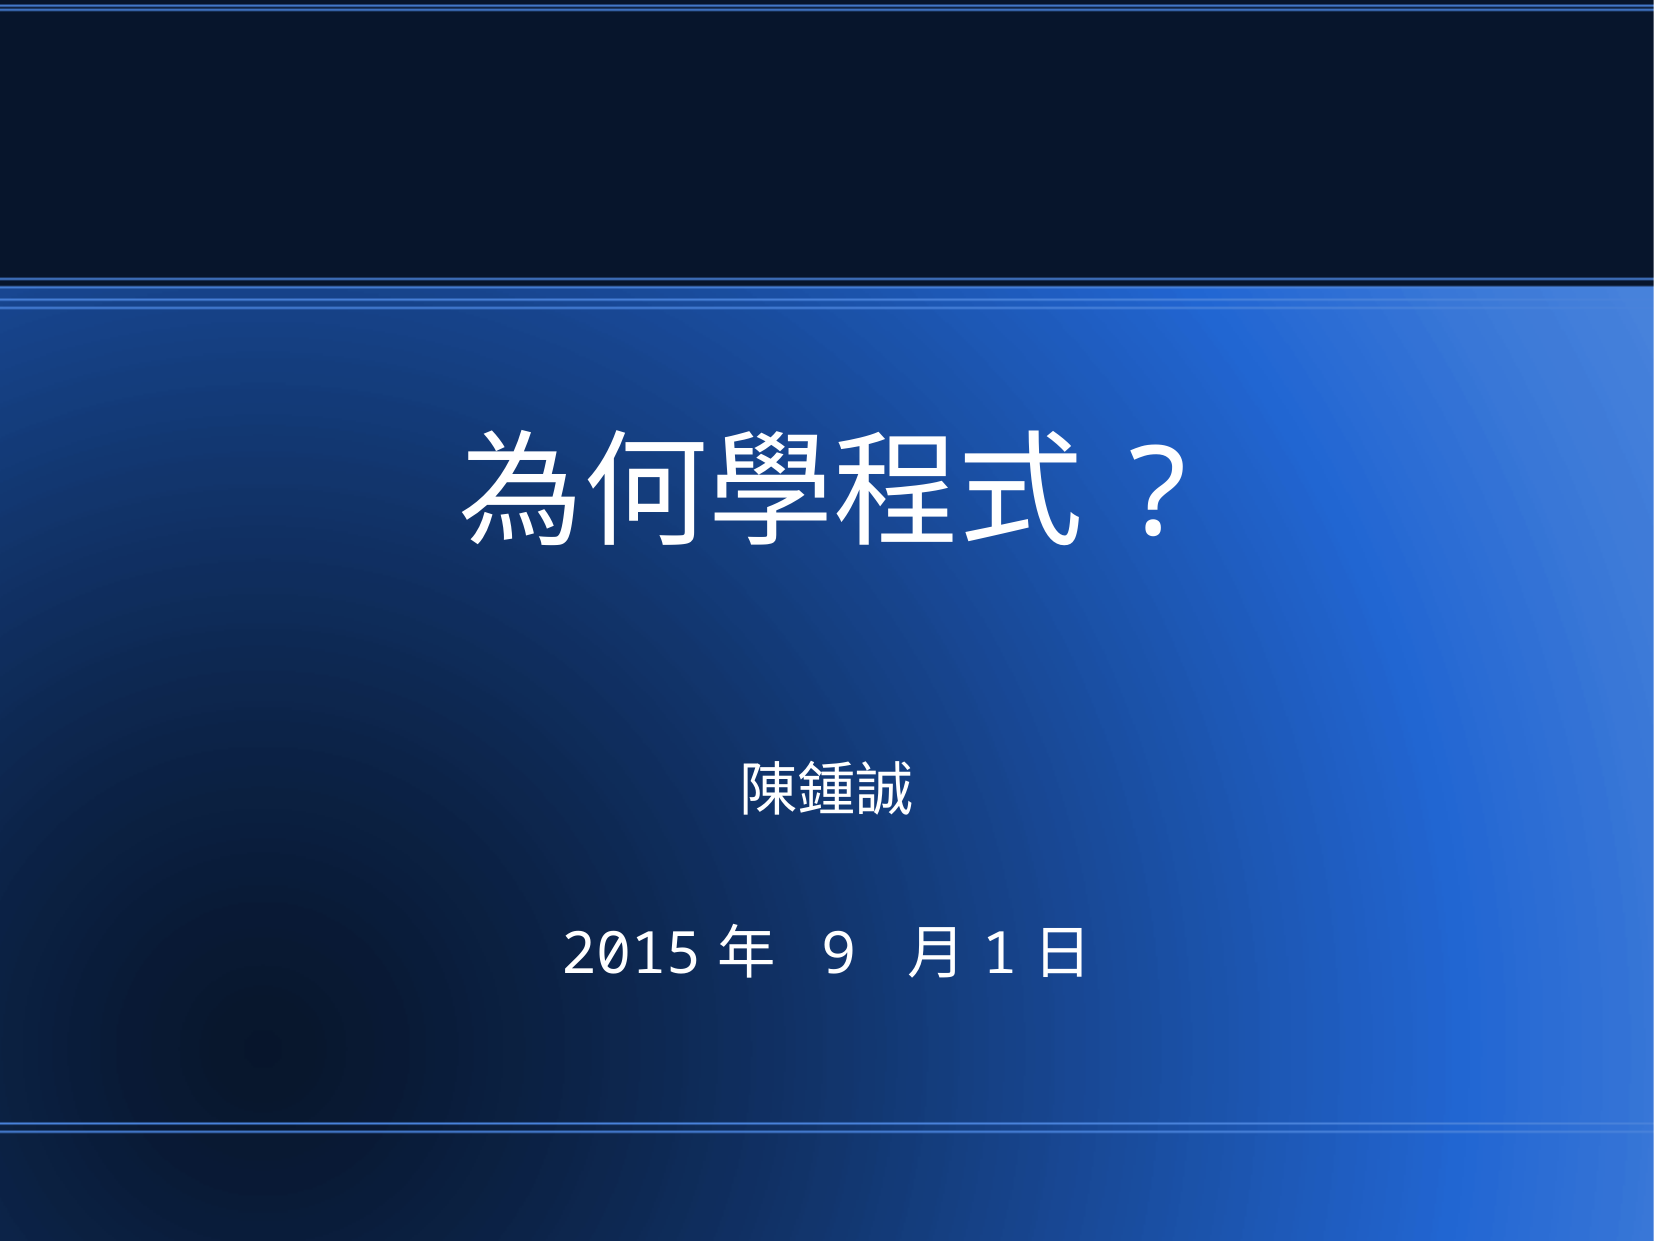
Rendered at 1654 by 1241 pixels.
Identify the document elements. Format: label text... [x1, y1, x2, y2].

picture [0, 0, 1654, 1241]
subtitle 為何學程式? 陳鍾誠 2015年 9 月1日 [82, 307, 1571, 1075]
